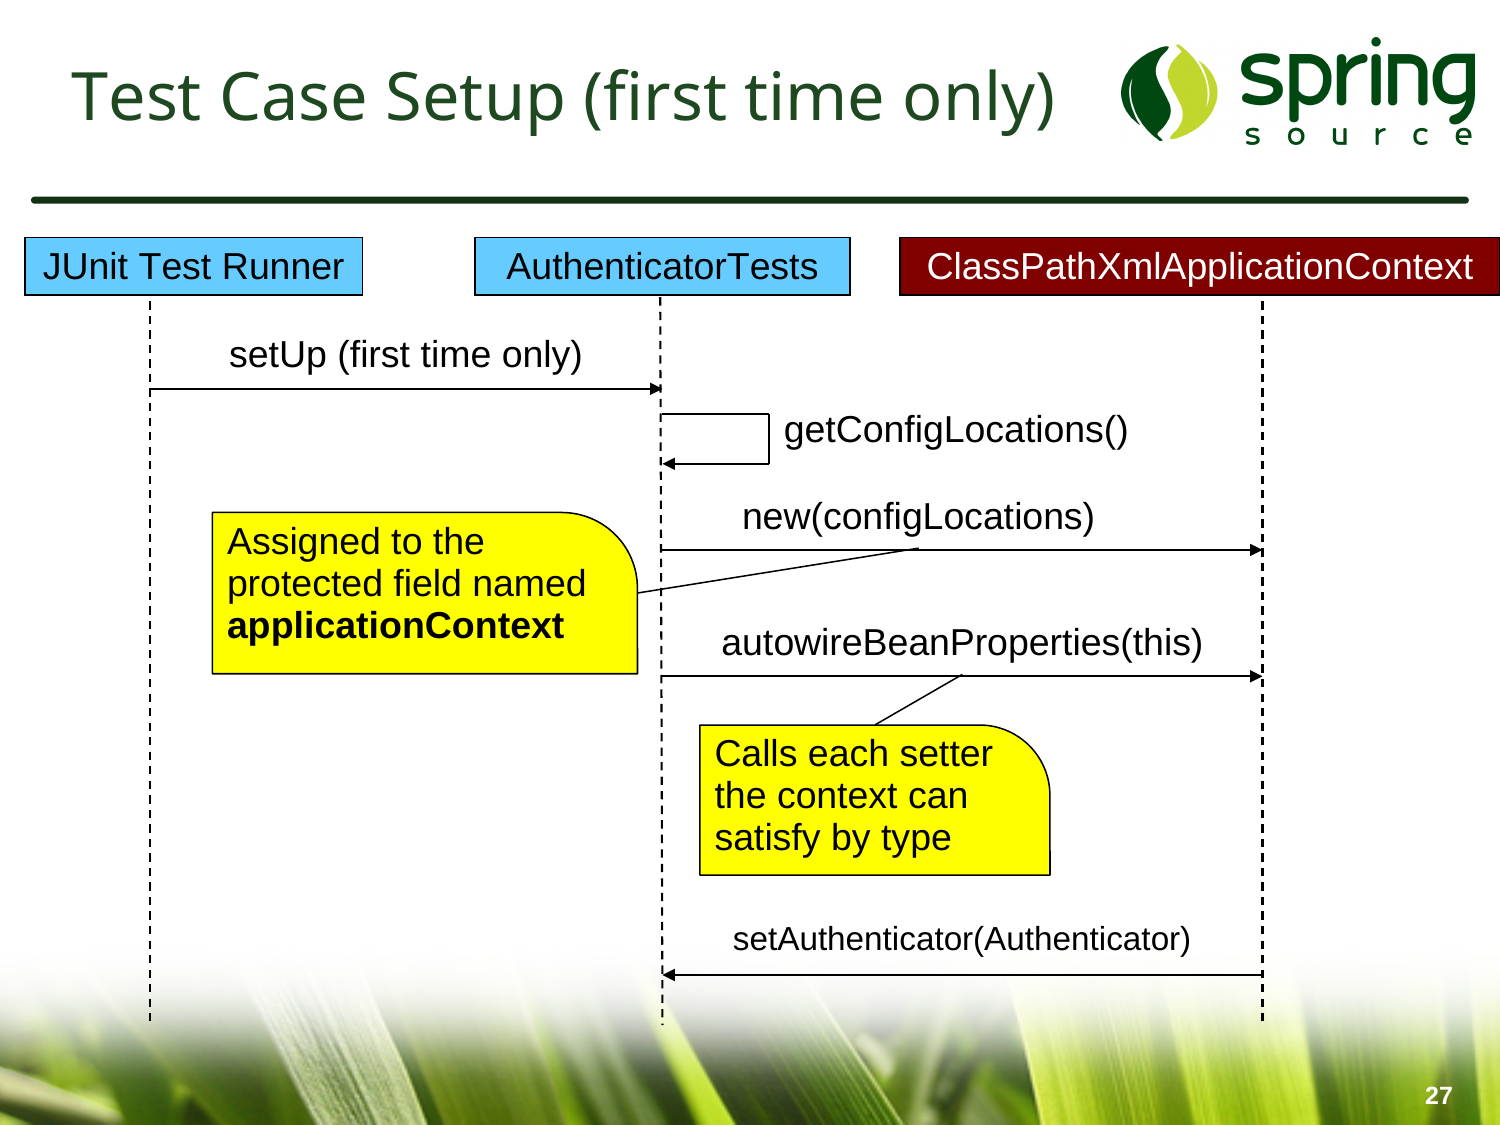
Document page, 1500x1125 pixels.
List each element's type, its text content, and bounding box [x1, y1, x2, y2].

picture [0, 944, 1500, 1125]
text_box ClassPathXmlApplicationContext [900, 237, 1500, 295]
text_box AuthenticatorTests [474, 237, 850, 295]
text_box getConfigLocations() [769, 401, 1163, 459]
text_box autowireBeanProperties(this) [687, 613, 1238, 672]
text_box setAuthenticator(Authenticator) [662, 912, 1263, 966]
text_box setUp (first time only) [212, 326, 601, 384]
text_box new(configLocations) [724, 487, 1113, 545]
text_box Calls each setter the context can satisfy by type [699, 725, 1051, 876]
title Test Case Setup (first time only) [56, 5, 1089, 184]
text_box Assigned to the protected field named applicationContext [212, 512, 638, 674]
picture [1121, 37, 1475, 145]
text_box JUnit Test Runner [24, 237, 363, 295]
